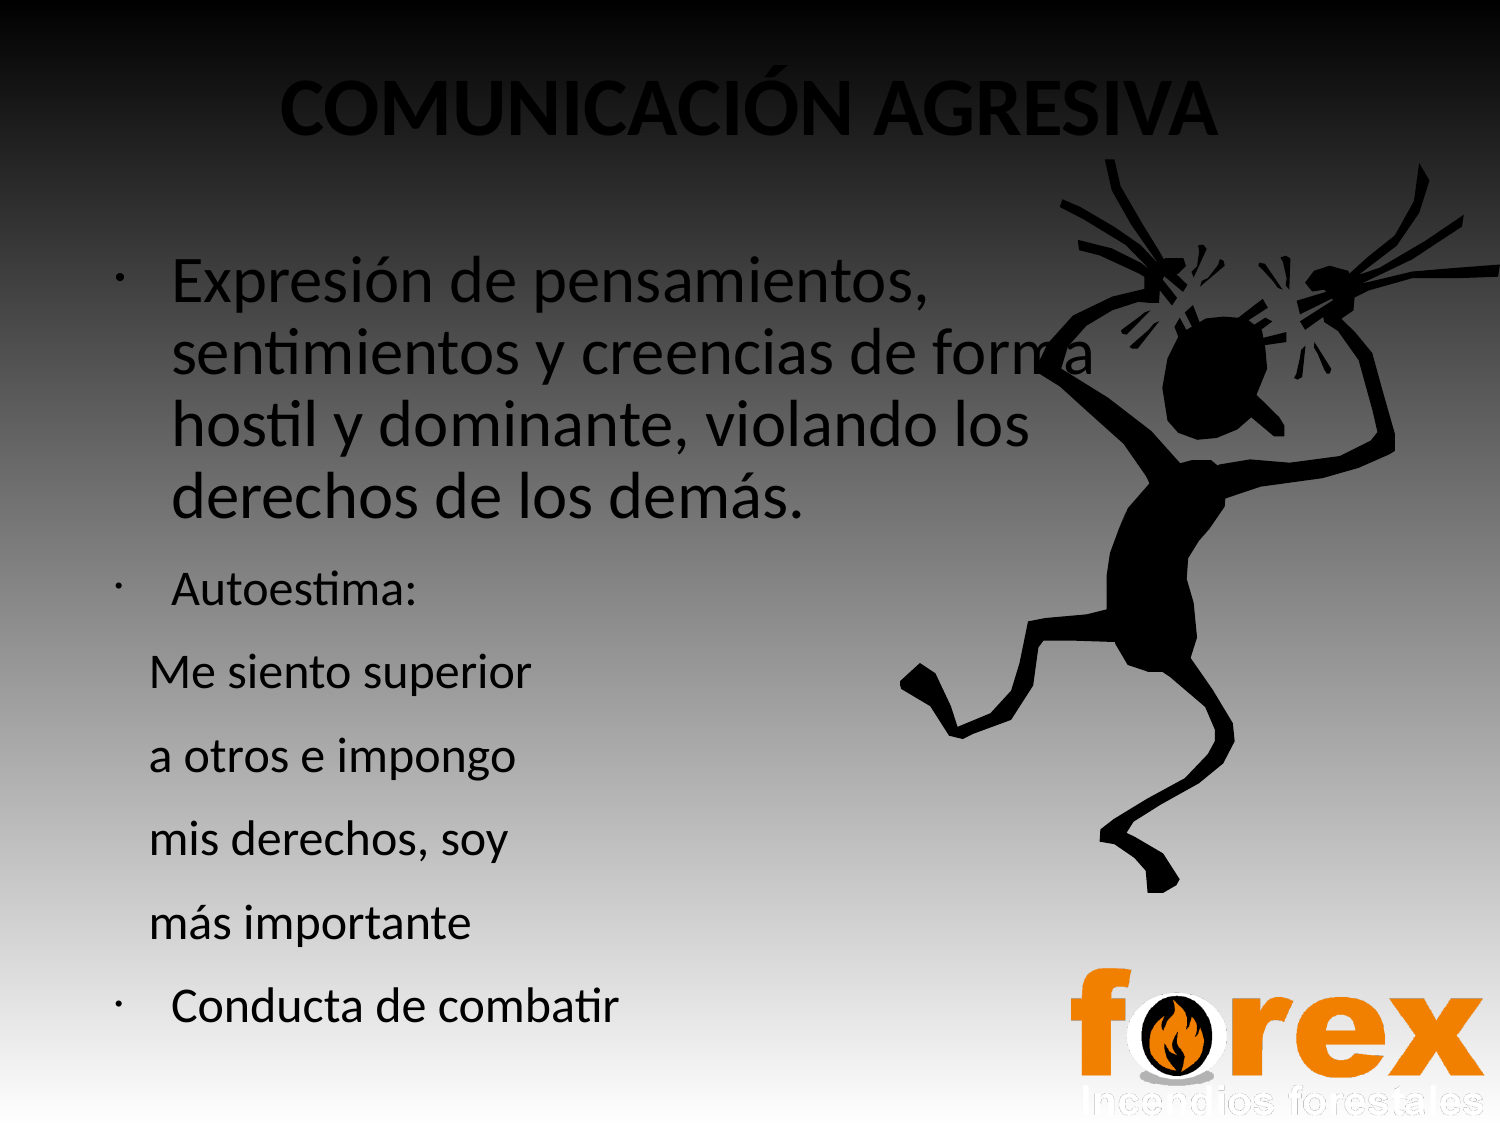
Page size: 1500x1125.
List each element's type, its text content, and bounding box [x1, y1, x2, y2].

list Expresión de pensamientos, sentimientos y creencias de forma hostil y dominante, violando los derechos de los demás. Autoestima: Me siento superior a otros e impongo mis derechos, soy más importante Conducta de combatir [99, 237, 1188, 980]
picture [1054, 927, 1500, 1125]
chart [900, 159, 1500, 893]
title COMUNICACIÓN AGRESIVA [75, 45, 1425, 233]
